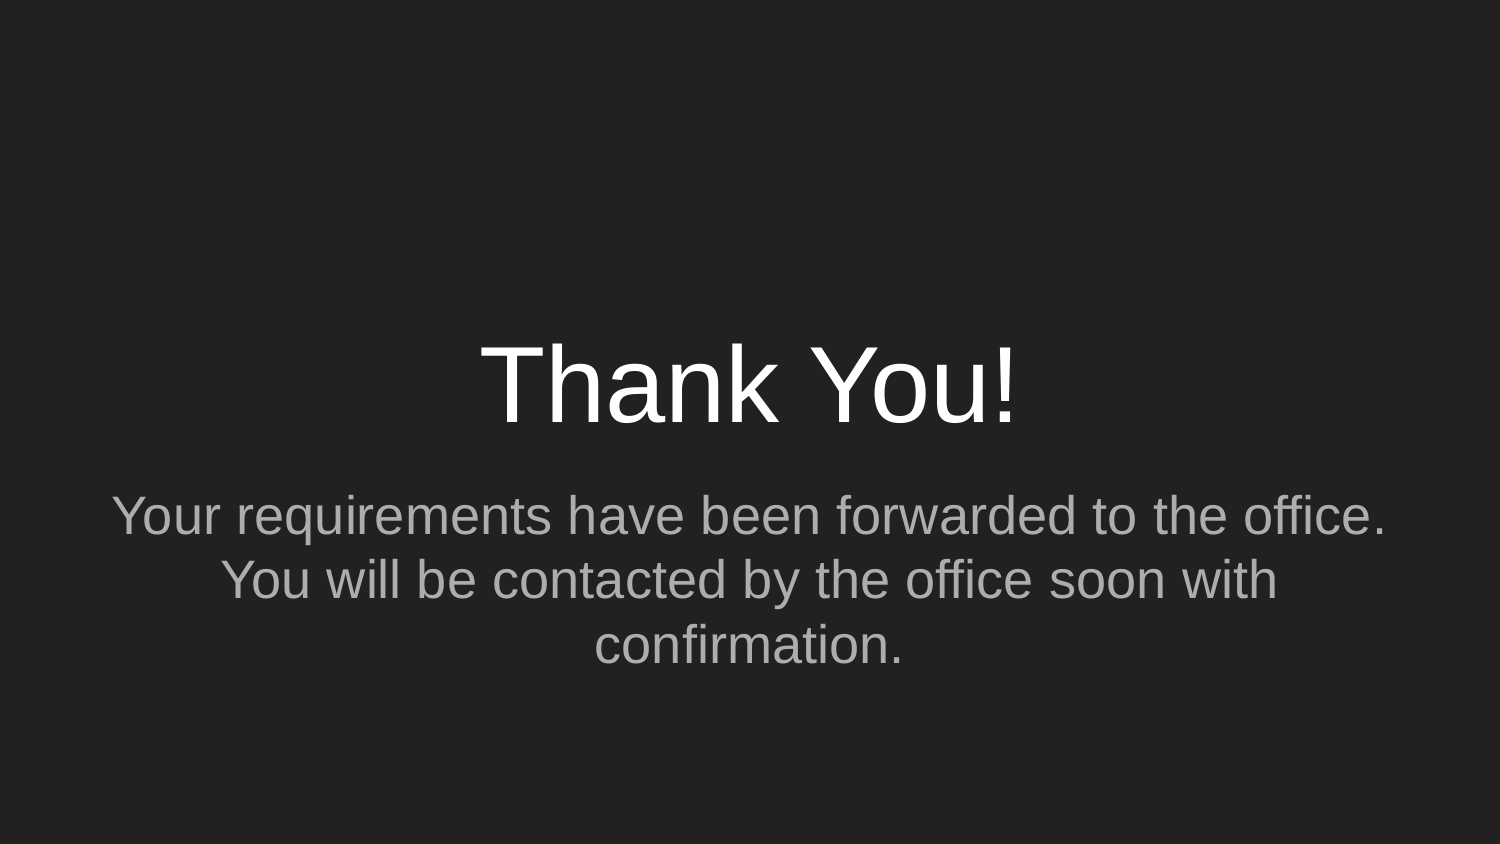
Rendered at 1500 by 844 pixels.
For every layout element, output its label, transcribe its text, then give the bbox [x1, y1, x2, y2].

title Thank You! [51, 122, 1449, 459]
subtitle Your requirements have been forwarded to the office. You will be contacted by the office soon with confirmation. [51, 464, 1449, 595]
